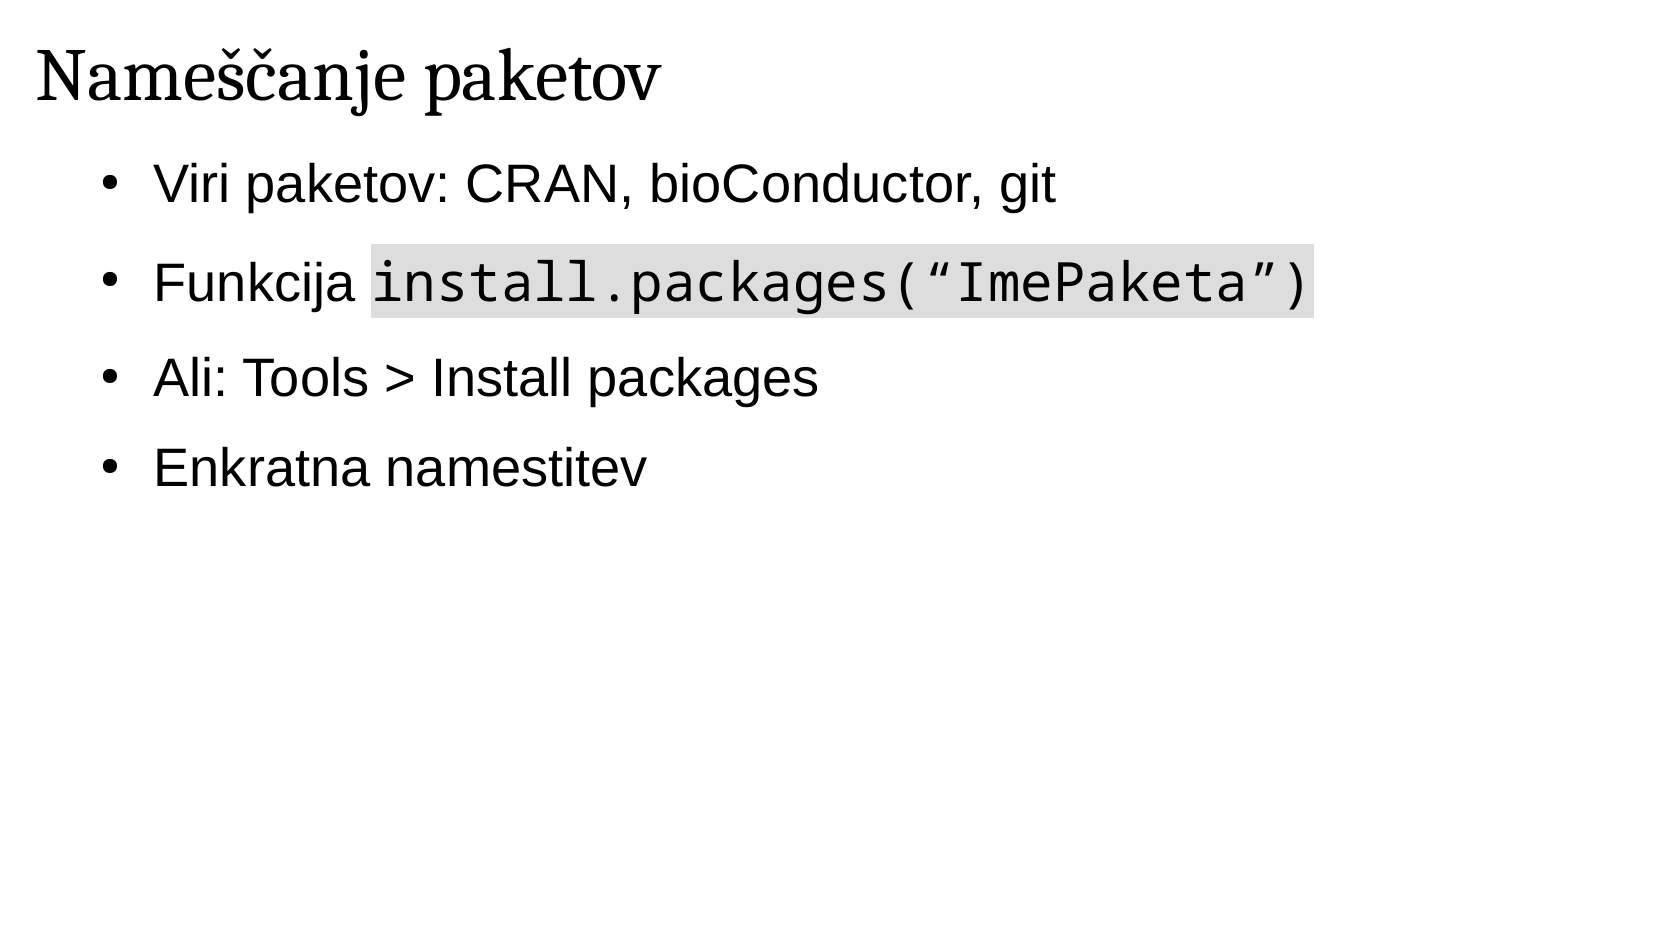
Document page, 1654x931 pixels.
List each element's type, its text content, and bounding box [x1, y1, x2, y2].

list Viri paketov: CRAN, bioConductor, git Funkcija install.packages(“ImePaketa”) Ali: Tools > Install packages Enkratna namestitev [82, 153, 1571, 758]
title Nameščanje paketov [35, 10, 1524, 142]
